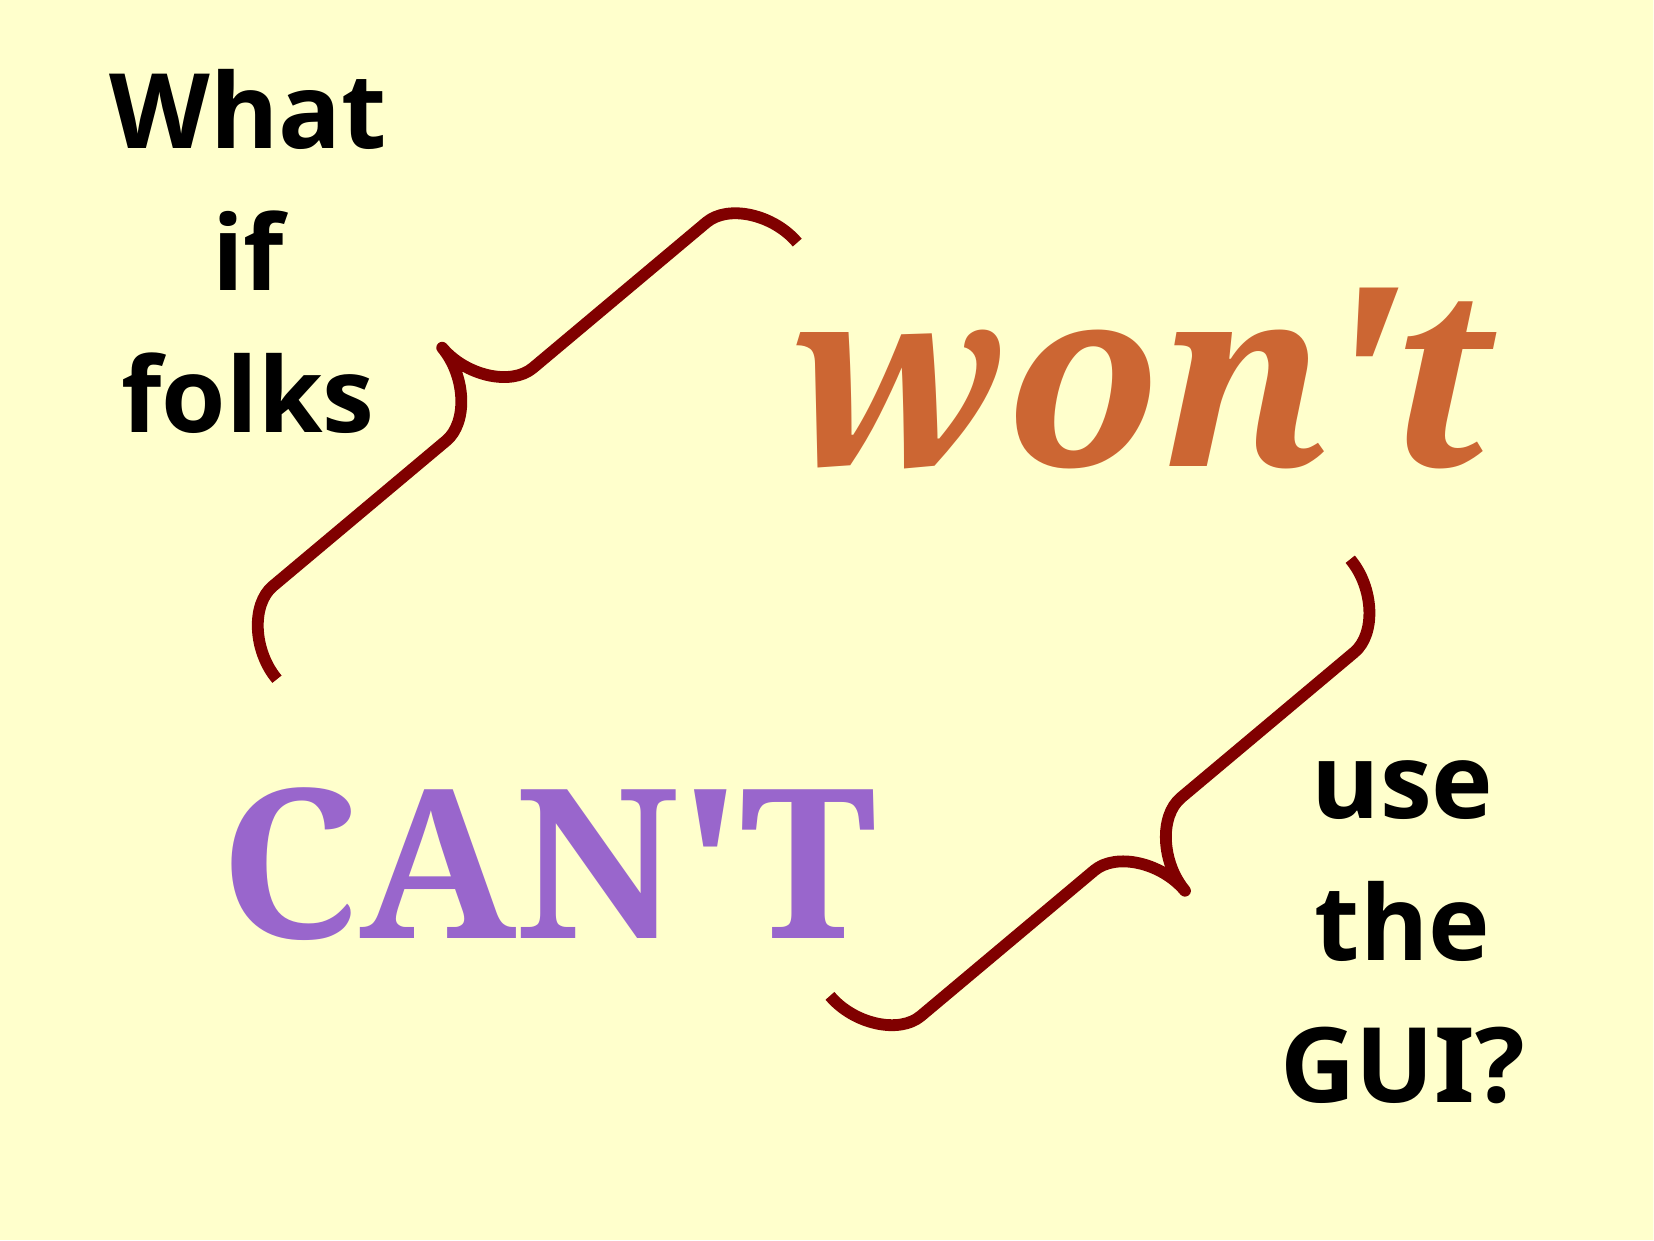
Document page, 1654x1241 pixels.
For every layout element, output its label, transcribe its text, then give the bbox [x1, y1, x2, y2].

text_box use the GUI? [1240, 737, 1565, 1102]
text_box CAN'T [205, 708, 930, 966]
text_box won't [772, 191, 1447, 532]
text_box What if folks [82, 56, 414, 443]
